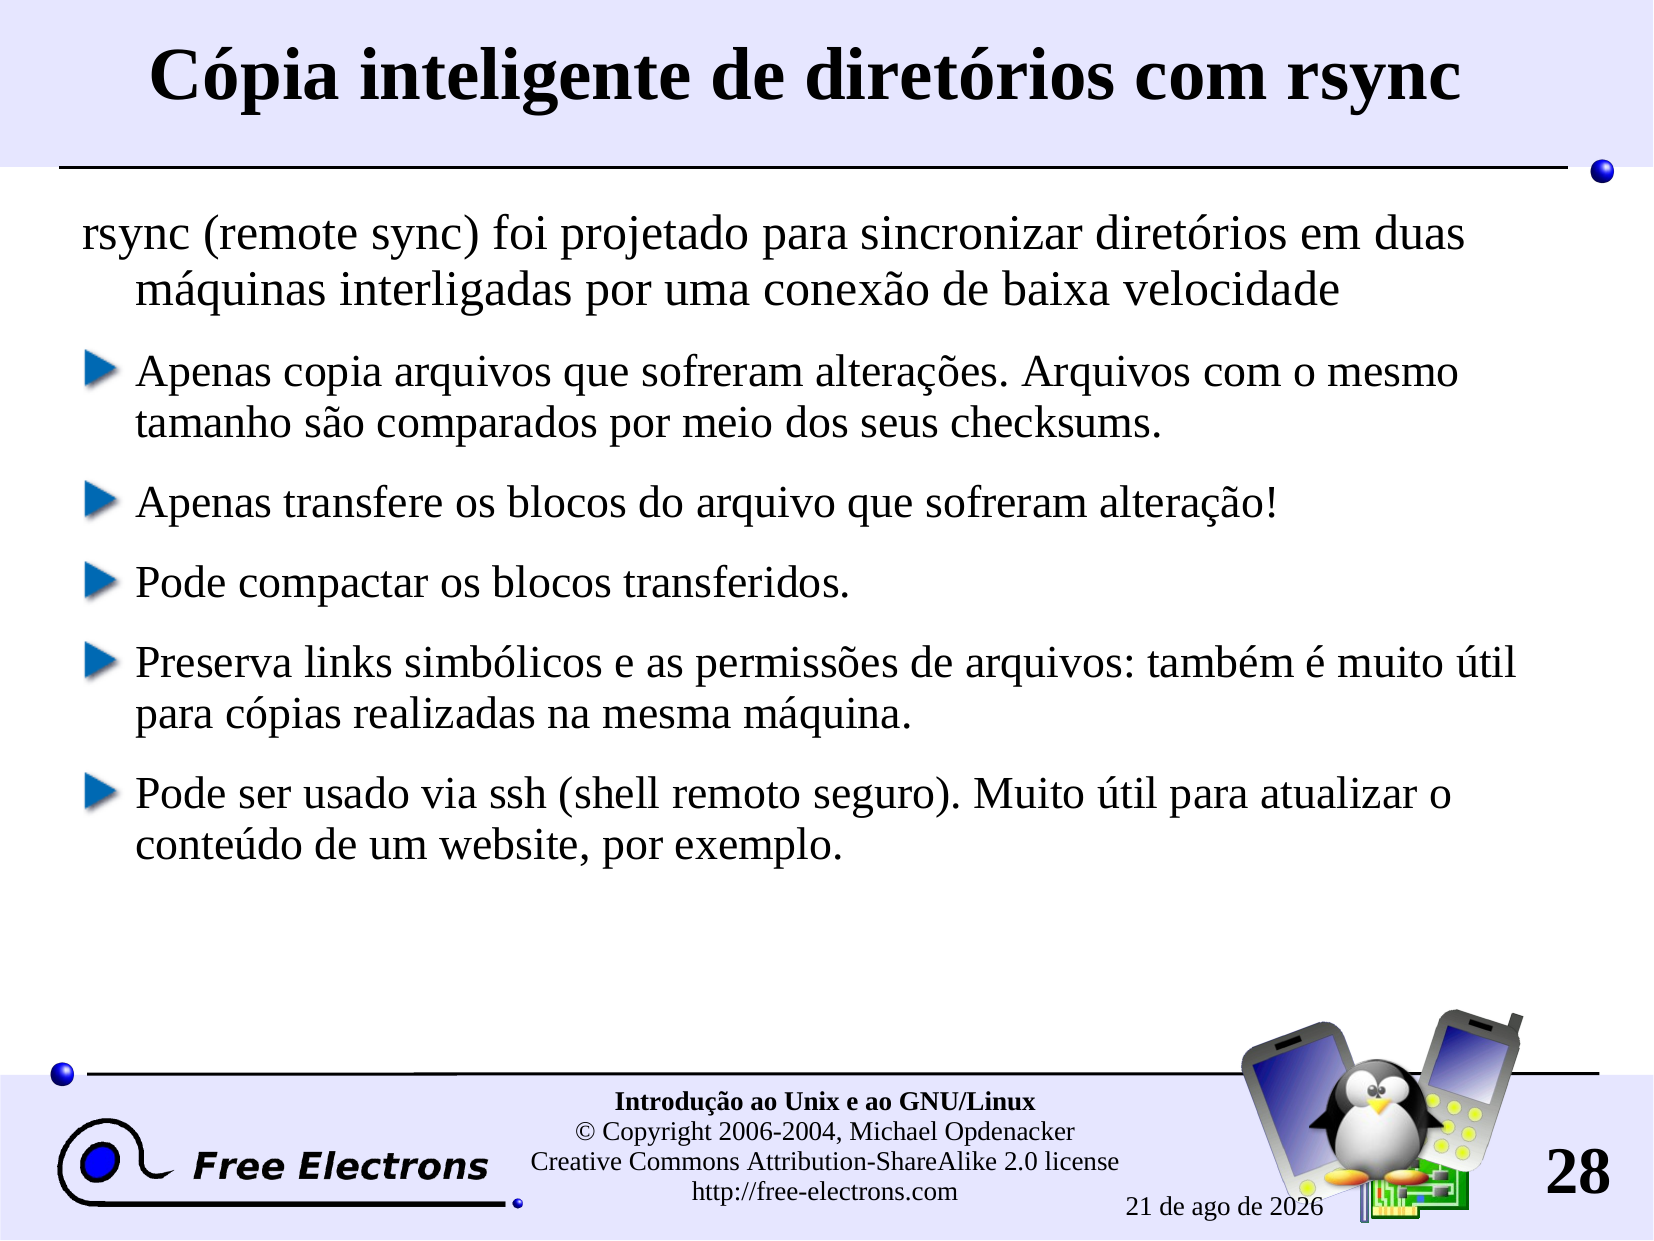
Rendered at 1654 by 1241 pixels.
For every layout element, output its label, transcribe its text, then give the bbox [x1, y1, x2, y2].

title Cópia inteligente de diretórios com rsync [60, 25, 1551, 124]
list rsync (remote sync) foi projetado para sincronizar diretórios em duas máquinas interligadas por uma conexão de baixa velocidade Apenas copia arquivos que sofreram alterações. Arquivos com o mesmo tamanho são comparados por meio dos seus checksums. Apenas transfere os blocos do arquivo que sofreram alteração! Pode compactar os blocos transferidos. Preserva links simbólicos e as permissões de arquivos: também é muito útil para cópias realizadas na mesma máquina. Pode ser usado via ssh (shell remoto seguro). Muito útil para atualizar o conteúdo de um website, por exemplo. [64, 205, 1551, 1033]
picture [1225, 1033, 1532, 1241]
picture [1286, 1198, 1293, 1214]
picture [50, 1107, 527, 1216]
